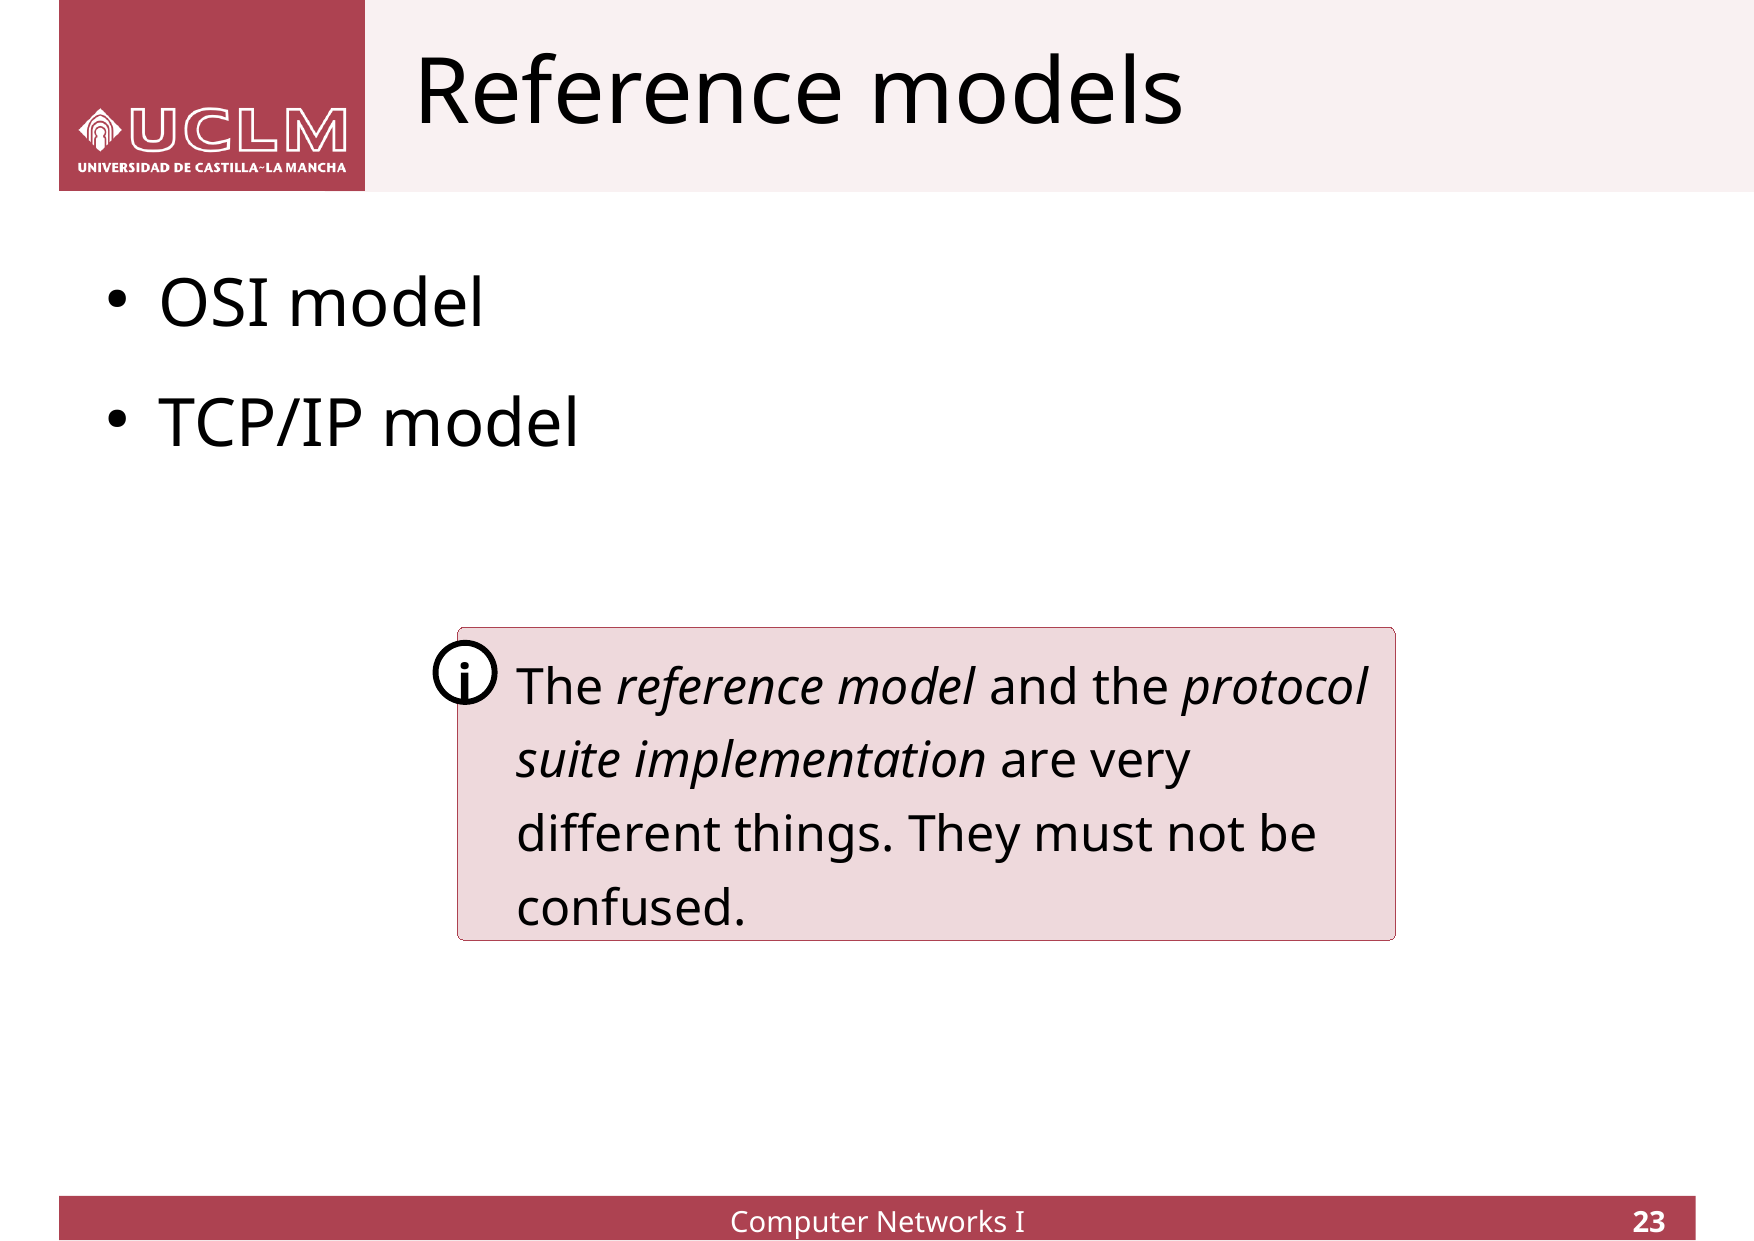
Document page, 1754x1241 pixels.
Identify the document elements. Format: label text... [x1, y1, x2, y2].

list OSI model TCP/IP model [87, 254, 1667, 1074]
text_box The reference model and the protocol suite implementation are very different things. They must not be confused. [457, 627, 1396, 895]
title Reference models [413, 0, 1667, 198]
text_box [435, 646, 451, 699]
text_box [480, 646, 495, 698]
picture [59, 0, 365, 191]
text_box i [451, 641, 480, 716]
